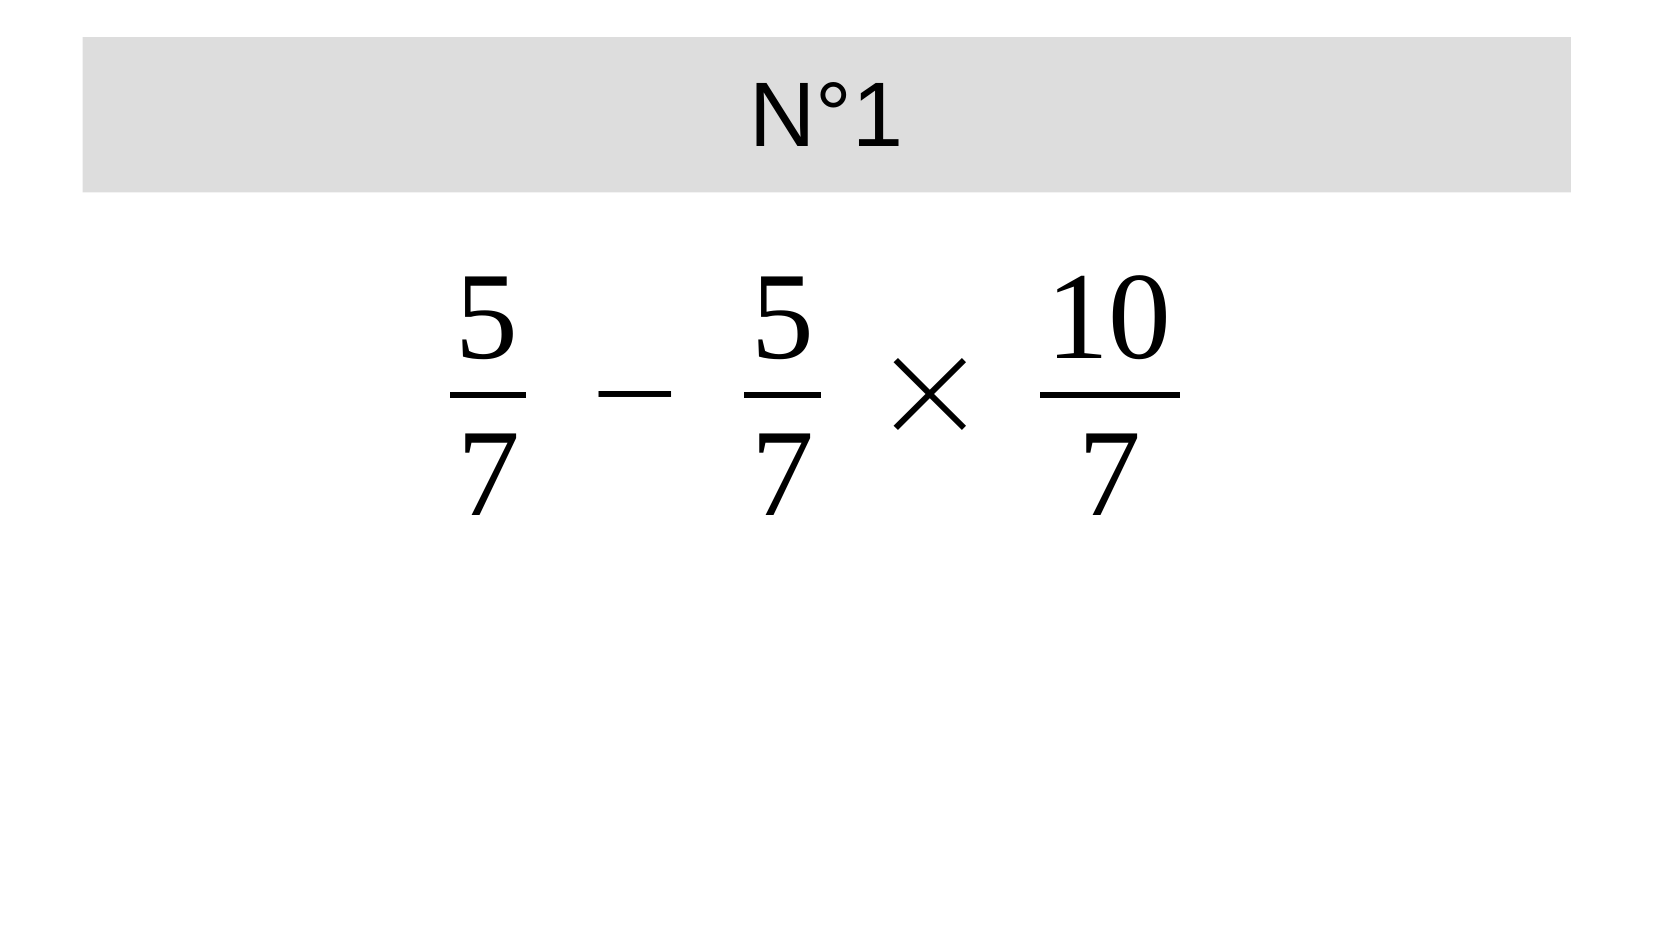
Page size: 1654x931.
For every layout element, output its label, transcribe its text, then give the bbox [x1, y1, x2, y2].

title N°1 [82, 37, 1571, 193]
chart [437, 248, 1192, 543]
